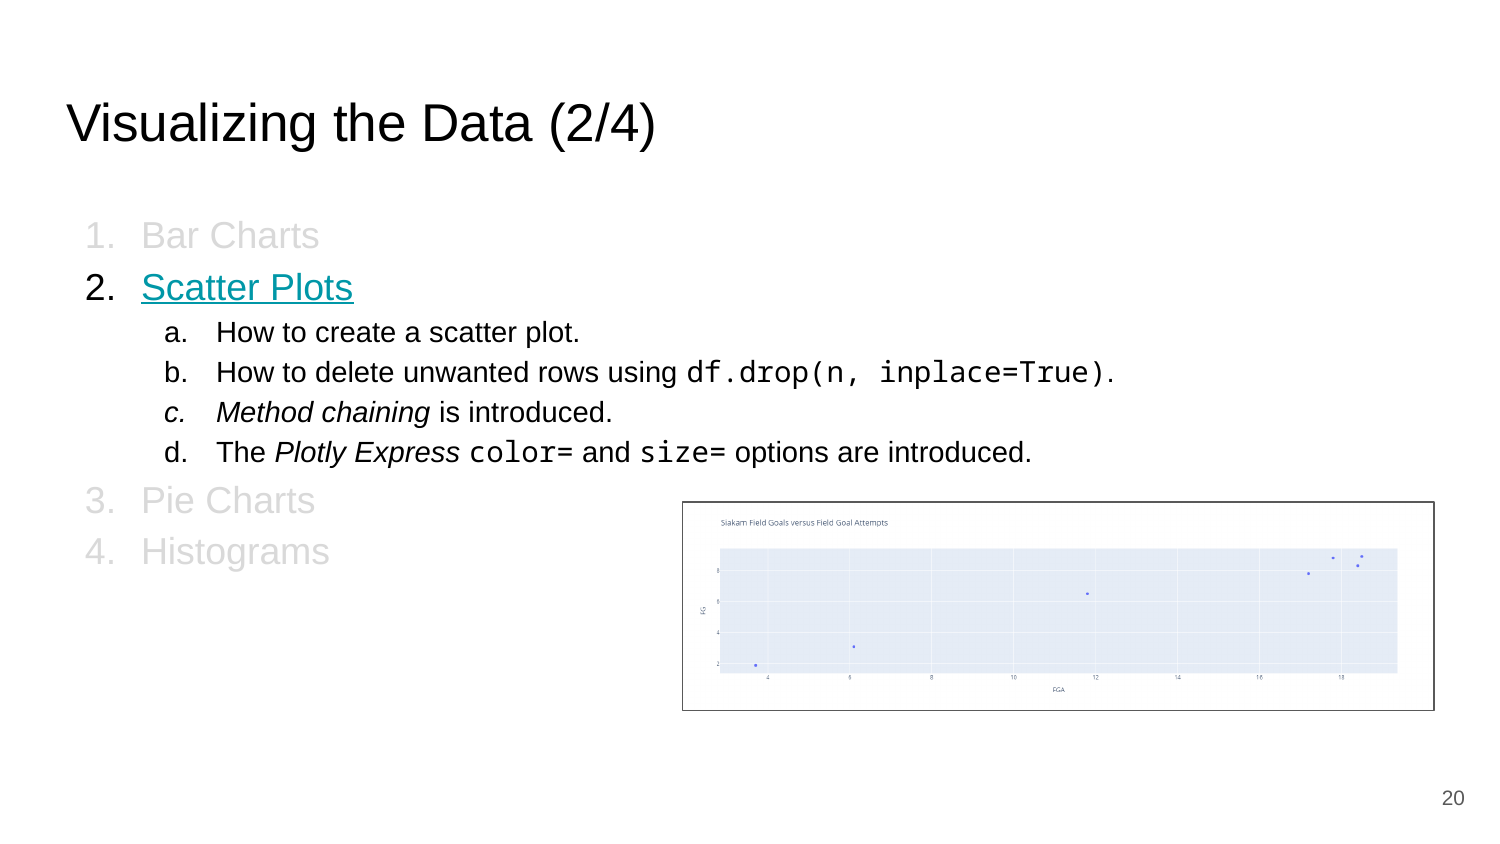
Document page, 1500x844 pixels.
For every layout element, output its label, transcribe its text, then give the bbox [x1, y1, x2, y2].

picture [683, 502, 1434, 710]
slide_number <number> [1389, 764, 1480, 830]
list Bar Charts Scatter Plots How to create a scatter plot. How to delete unwanted rows using df.drop(n, inplace=True). Method chaining is introduced. The Plotly Express color= and size= options are introduced. Pie Charts Histograms [51, 189, 1434, 750]
title Visualizing the Data (2/4) [51, 72, 1449, 167]
